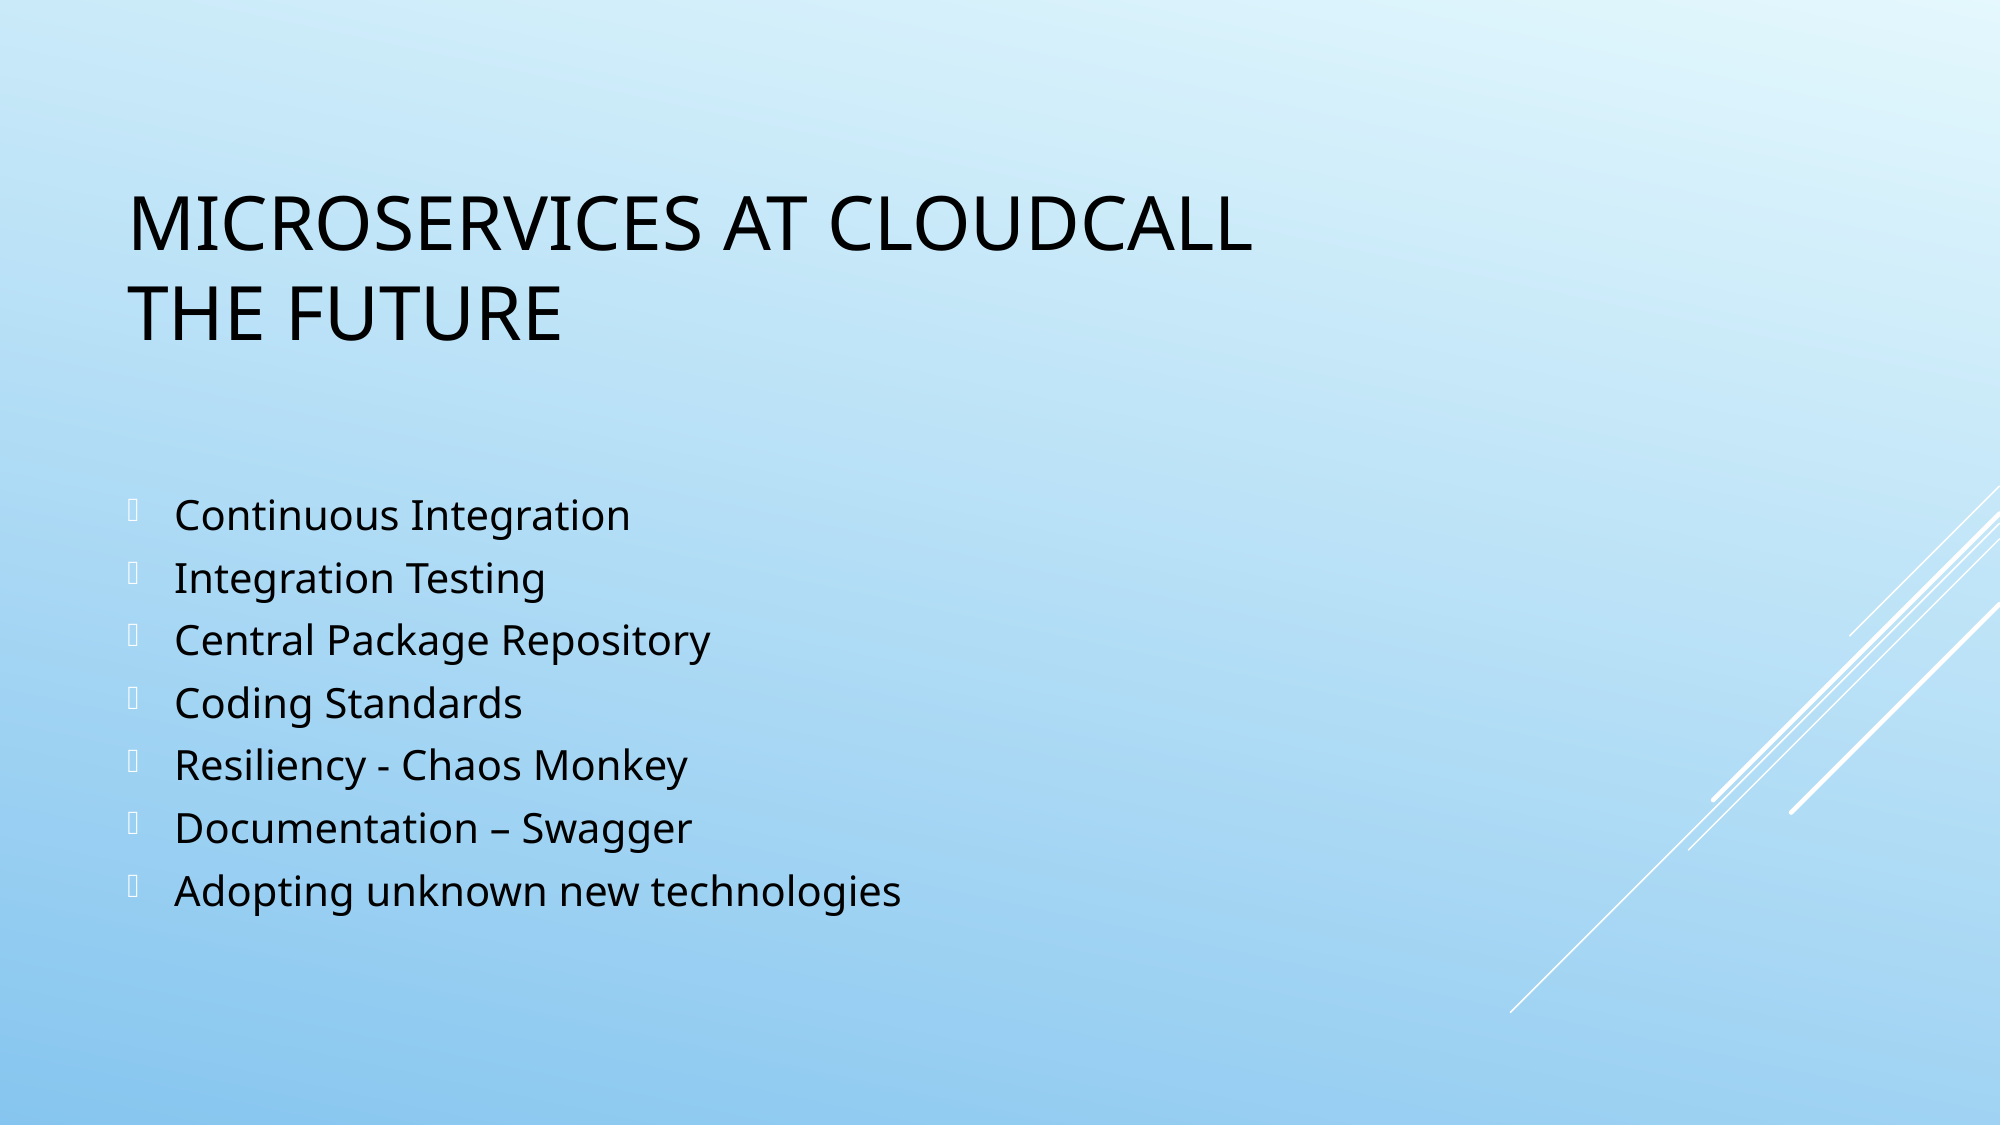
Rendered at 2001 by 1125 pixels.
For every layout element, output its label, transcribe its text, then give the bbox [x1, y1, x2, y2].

title Microservices at cloudcall the future [112, 141, 1513, 389]
list Continuous Integration Integration Testing Central Package Repository Coding Standards Resiliency - Chaos Monkey Documentation – Swagger Adopting unknown new technologies [112, 405, 1513, 999]
